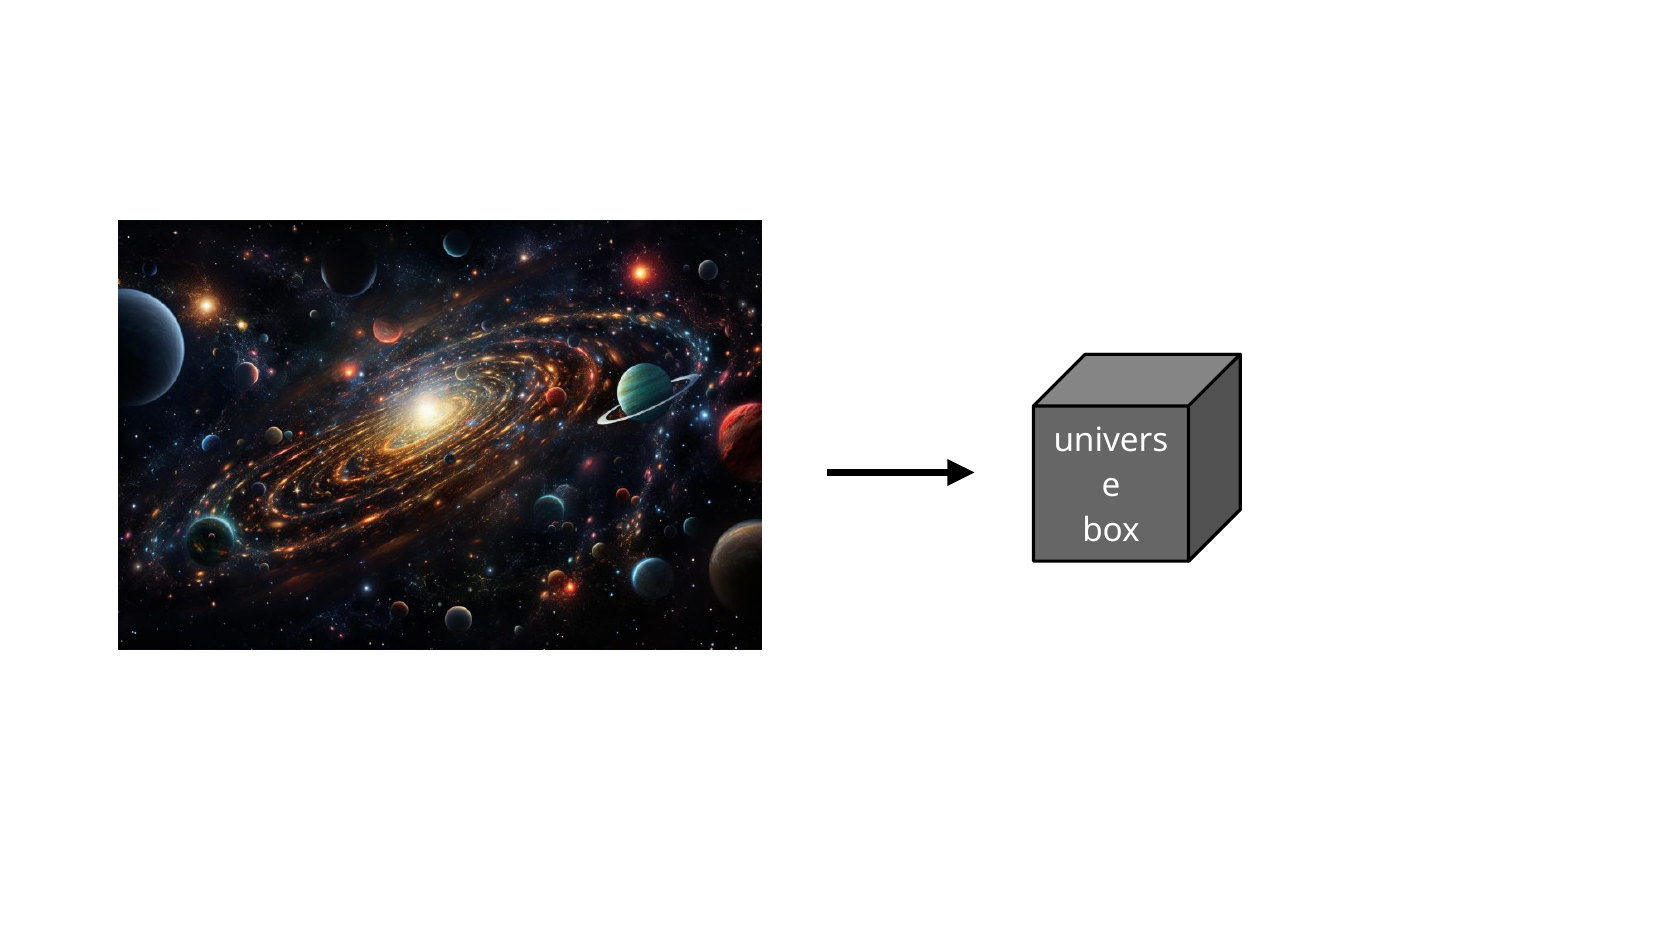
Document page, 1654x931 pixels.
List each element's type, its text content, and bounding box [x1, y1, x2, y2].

text_box universe box [1033, 407, 1188, 562]
picture [118, 220, 762, 650]
